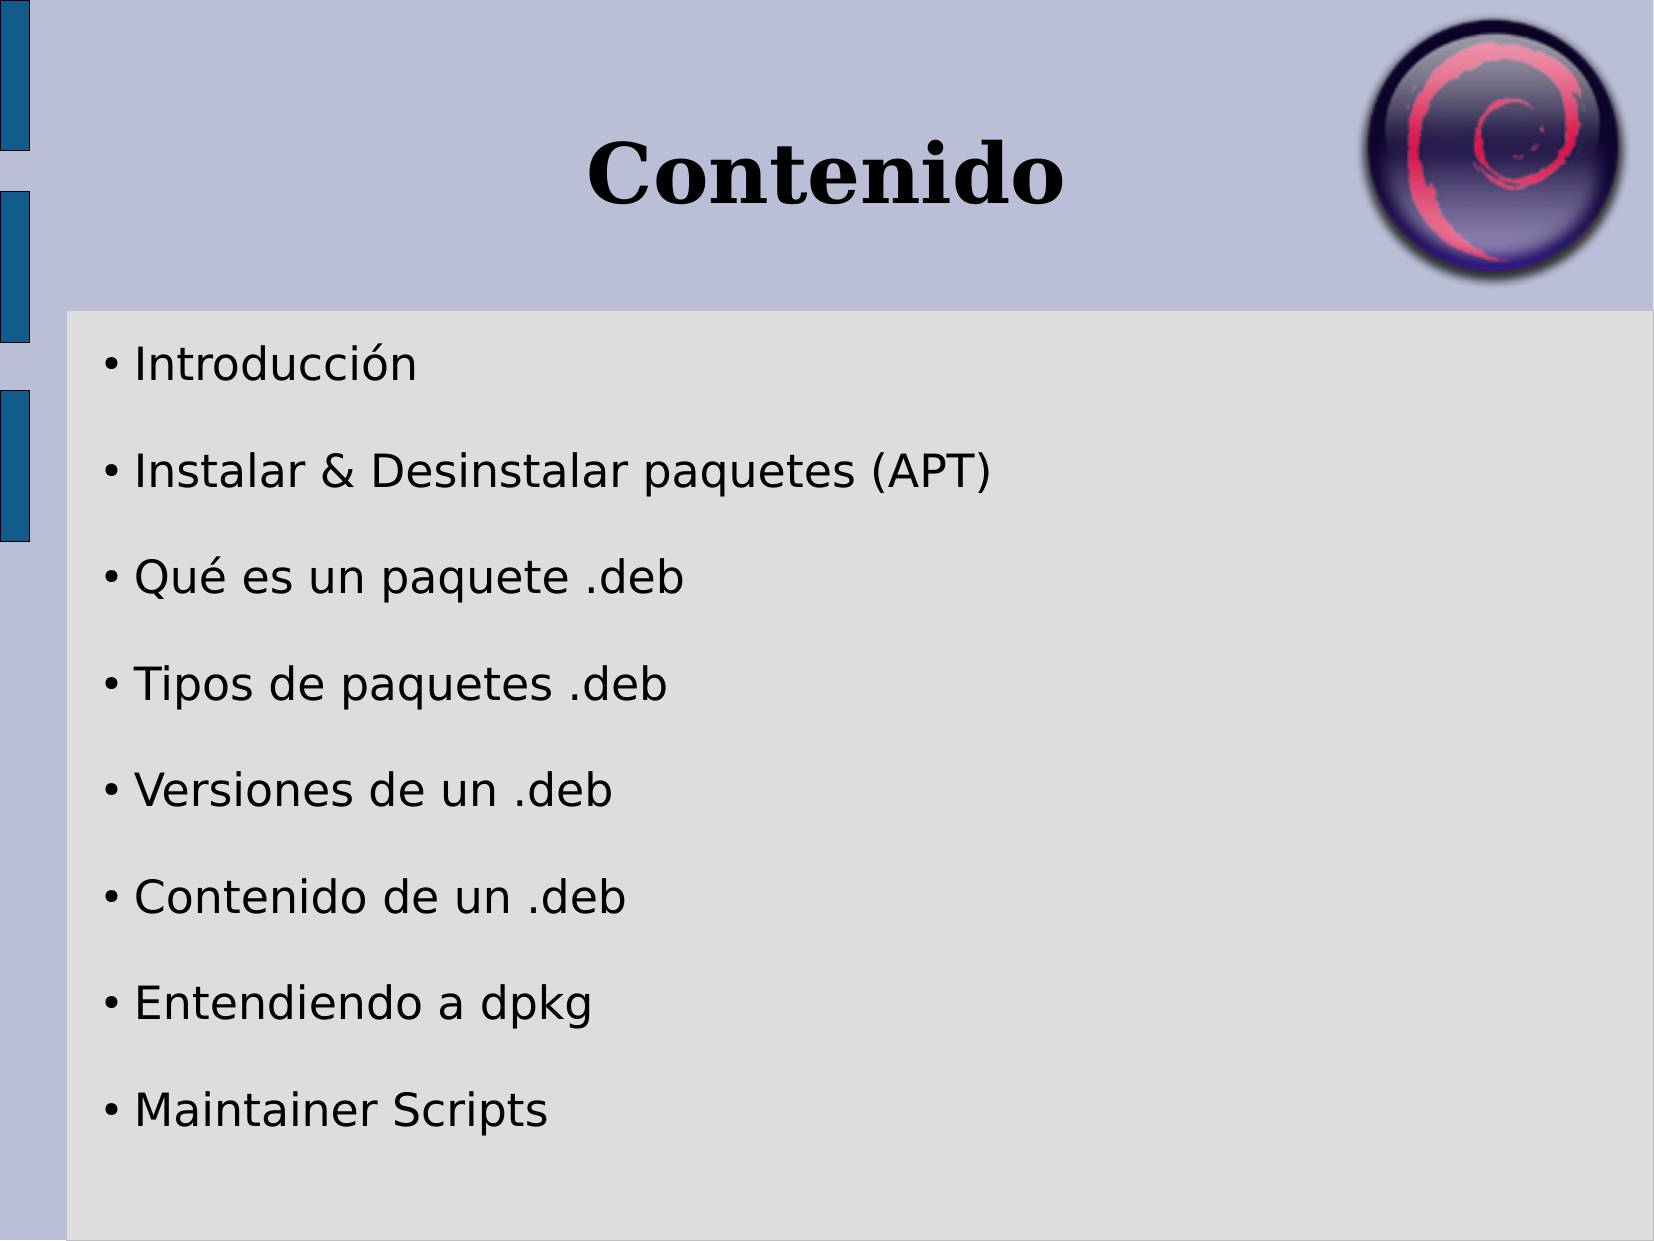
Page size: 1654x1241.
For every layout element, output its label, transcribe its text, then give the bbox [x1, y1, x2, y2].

text_box Introducción Instalar & Desinstalar paquetes (APT) Qué es un paquete .deb Tipos de paquetes .deb Versiones de un .deb Contenido de un .deb Entendiendo a dpkg Maintainer Scripts [88, 330, 1595, 1145]
picture [1334, 5, 1630, 302]
text_box Contenido [59, 118, 1334, 231]
